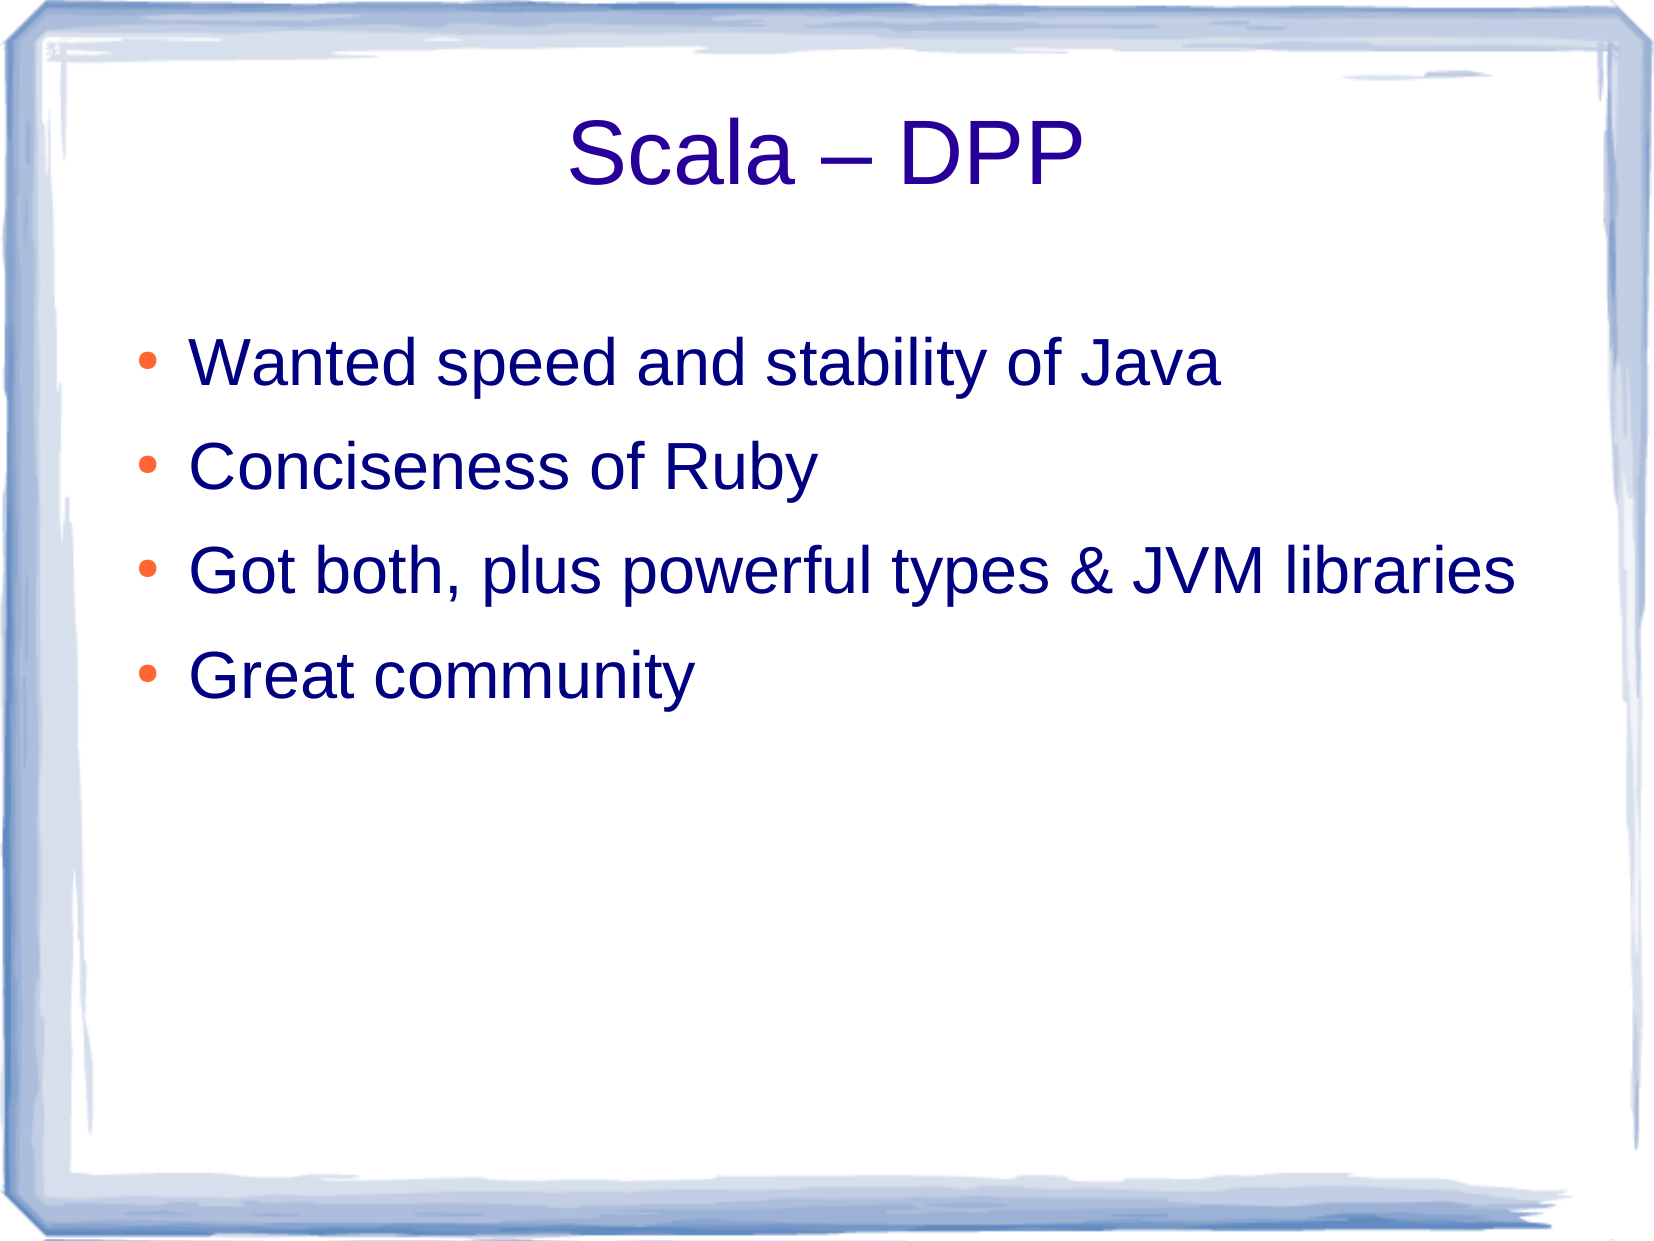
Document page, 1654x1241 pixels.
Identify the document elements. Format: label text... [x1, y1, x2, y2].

list Wanted speed and stability of Java Conciseness of Ruby Got both, plus powerful types & JVM libraries Great community [118, 324, 1571, 1129]
title Scala – DPP [82, 56, 1571, 250]
picture [0, 0, 1654, 1241]
